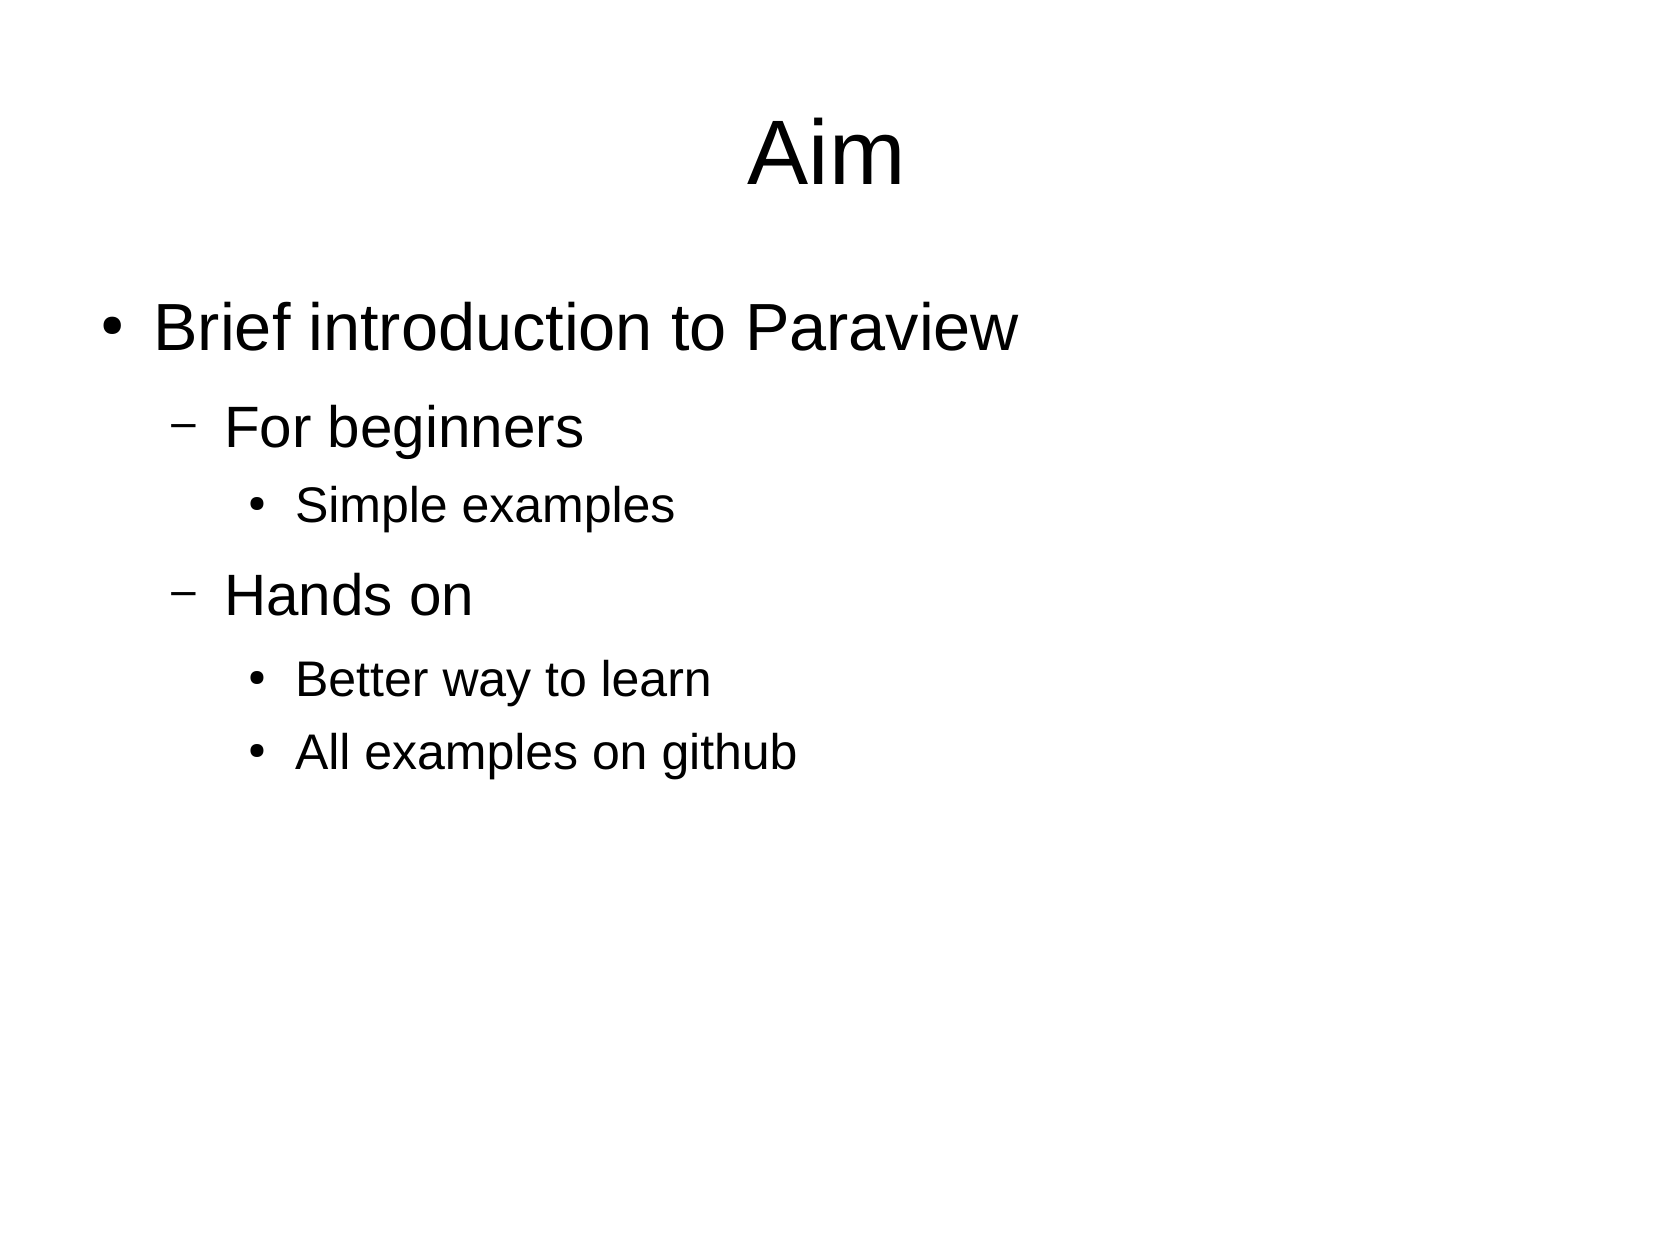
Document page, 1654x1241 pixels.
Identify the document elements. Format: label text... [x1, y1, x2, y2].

title Aim [82, 49, 1571, 257]
list Brief introduction to Paraview For beginners Simple examples Hands on Better way to learn All examples on github [82, 290, 1571, 1010]
